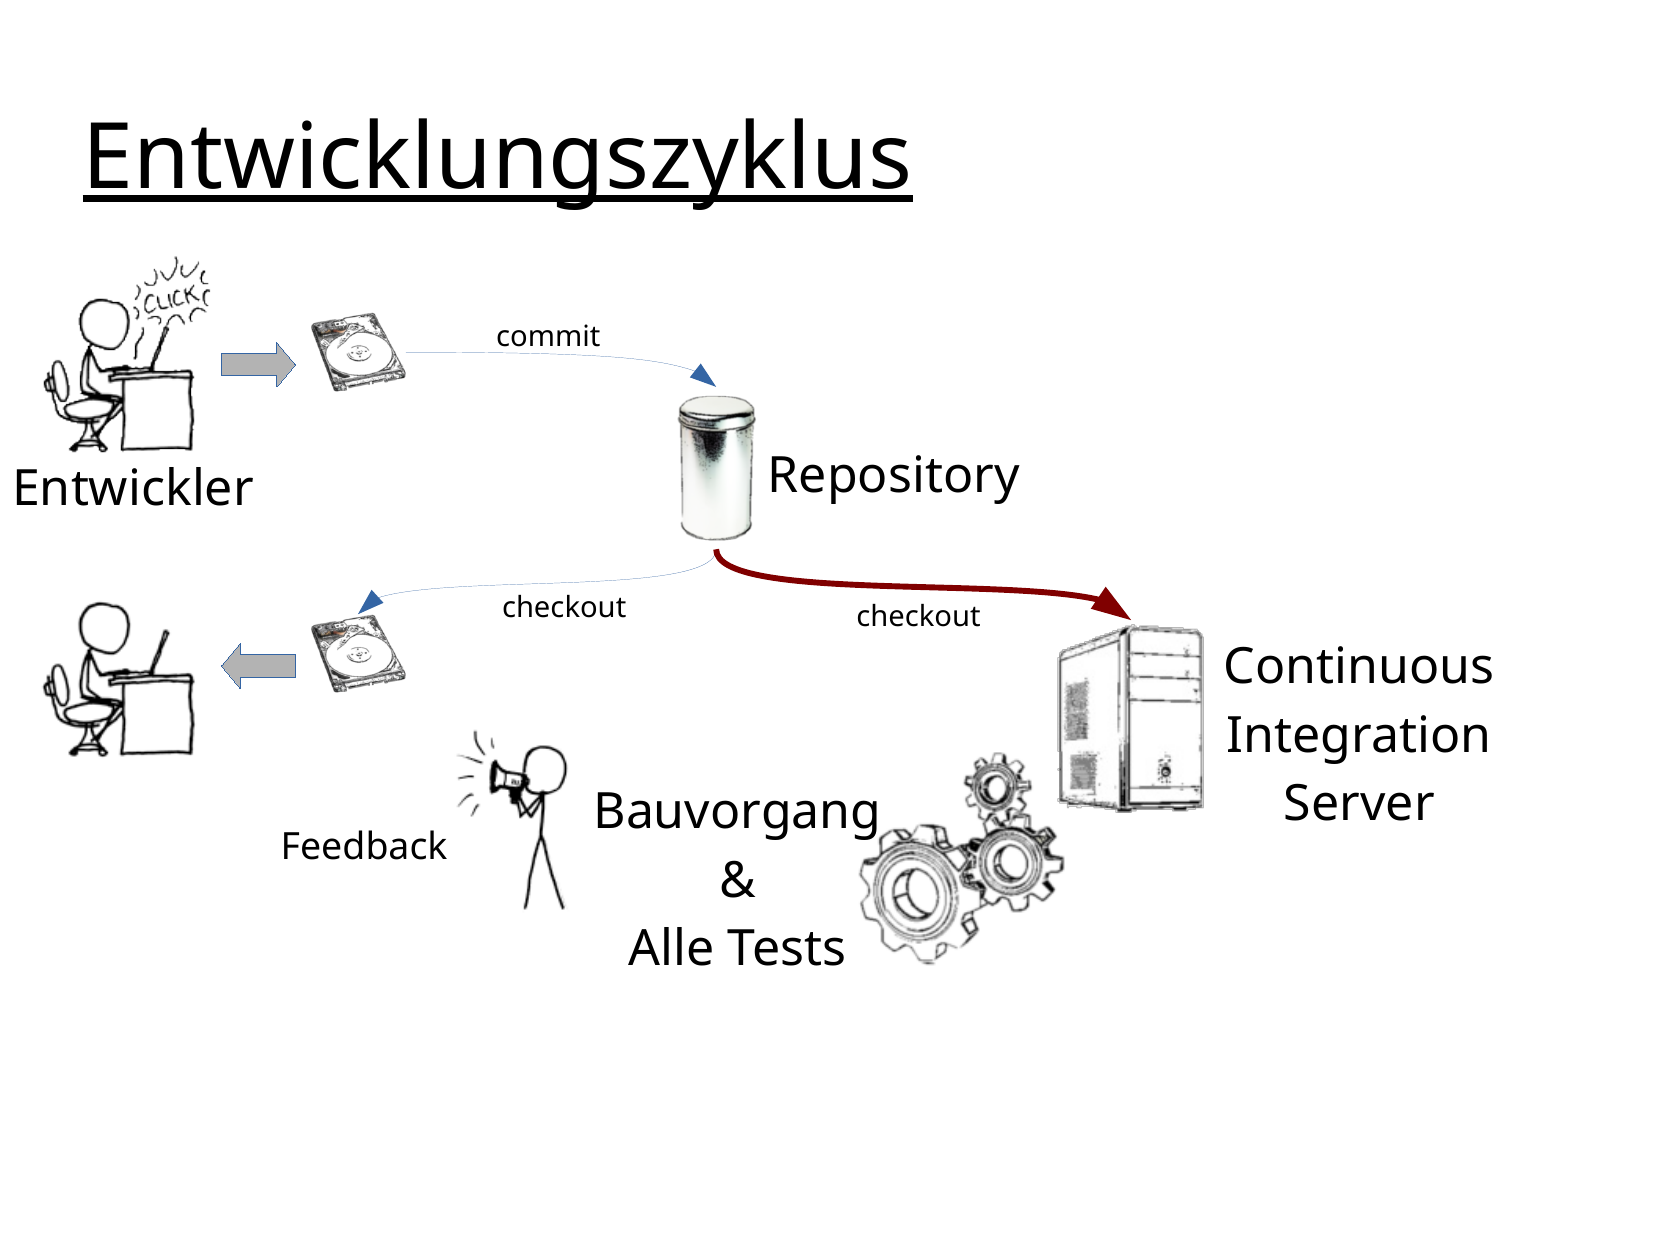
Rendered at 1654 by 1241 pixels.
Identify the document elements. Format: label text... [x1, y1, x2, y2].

title Entwicklungszyklus [82, 49, 1571, 257]
title [100, 99, 1376, 288]
text_box [221, 643, 296, 689]
text_box [223, 342, 296, 387]
picture [634, 386, 798, 550]
text_box Continuous Integration Server [1209, 623, 1610, 851]
text_box Entwickler [0, 444, 369, 531]
picture [449, 727, 576, 916]
text_box checkout [841, 588, 1046, 645]
text_box commit [481, 307, 656, 364]
picture [310, 312, 406, 392]
picture [14, 540, 223, 763]
picture [310, 614, 406, 693]
text_box Feedback [265, 812, 529, 887]
picture [14, 236, 223, 459]
text_box Repository [753, 431, 1145, 517]
text_box checkout [487, 578, 691, 636]
picture [856, 620, 1229, 969]
text_box Bauvorgang & Alle Tests [578, 767, 1003, 996]
